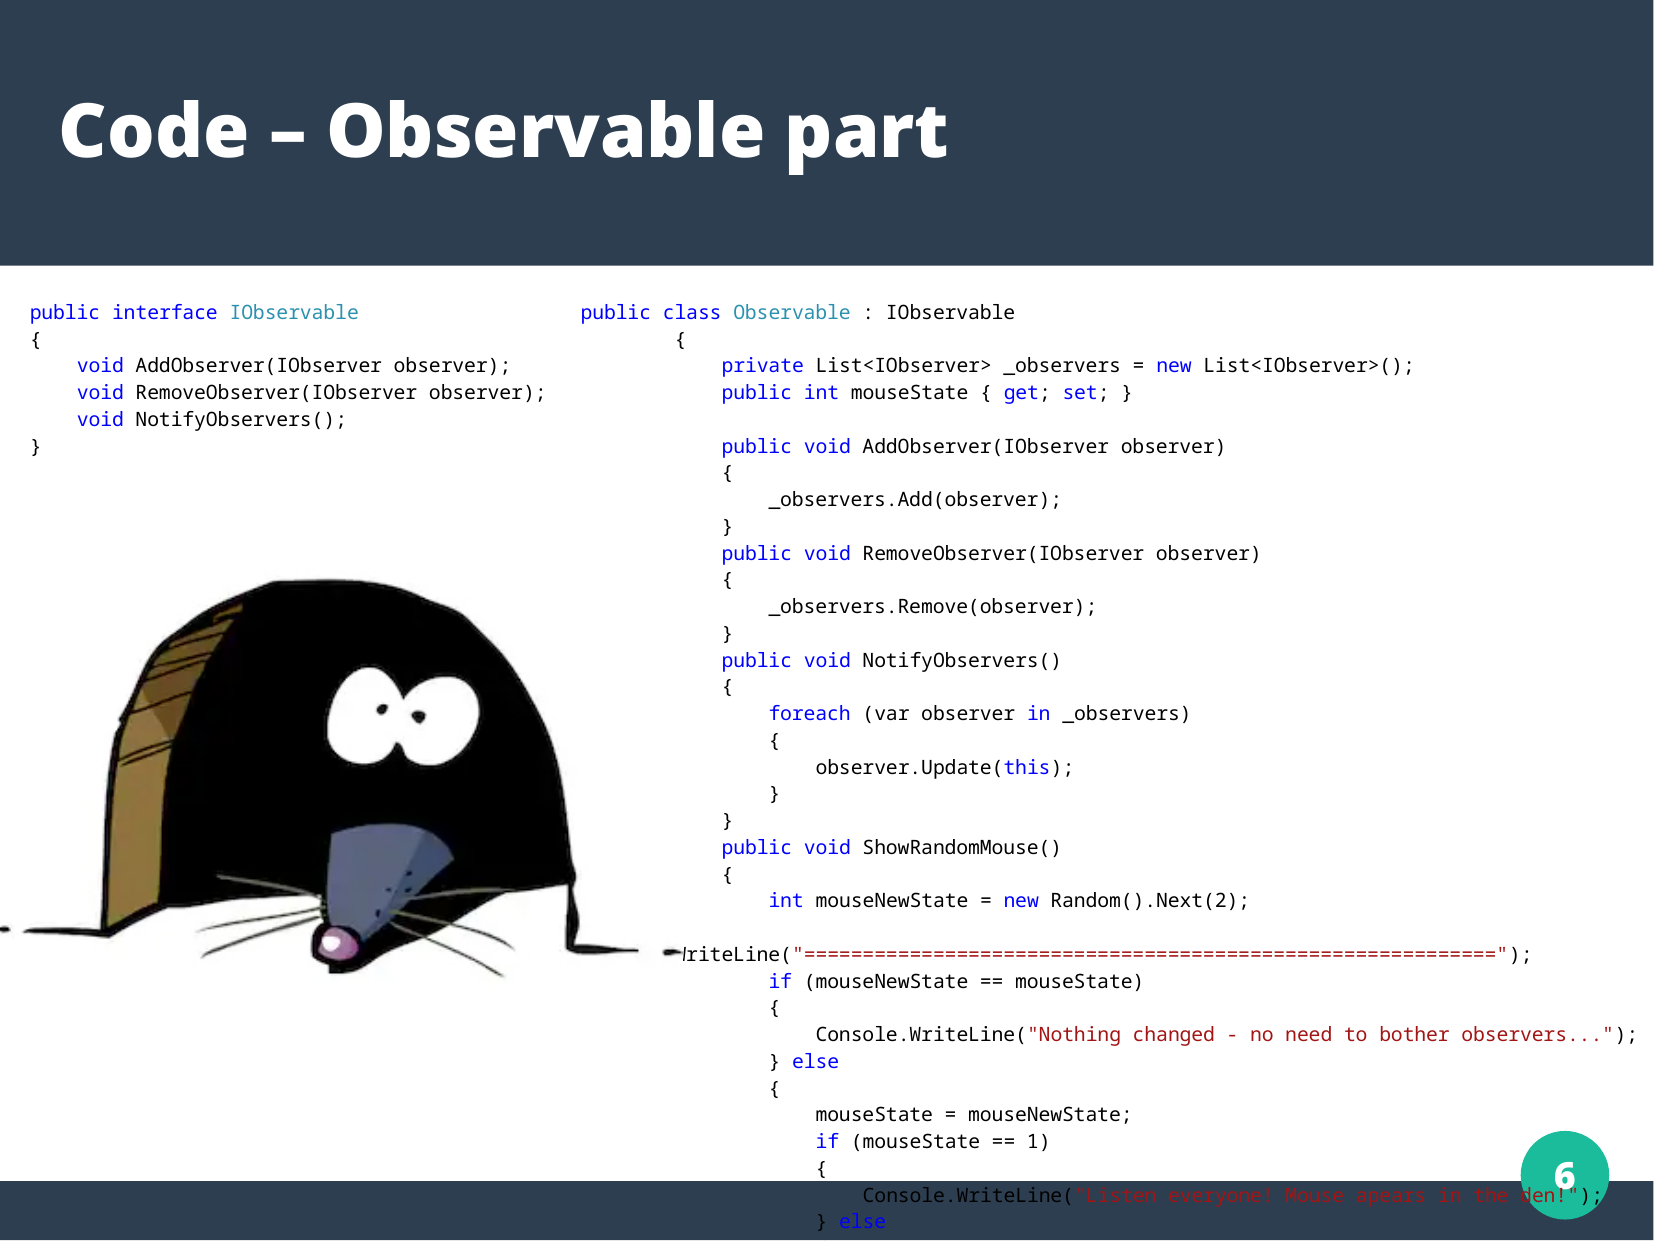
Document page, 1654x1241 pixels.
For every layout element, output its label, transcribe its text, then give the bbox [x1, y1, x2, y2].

title Code – Observable part [59, 49, 1595, 207]
text_box public interface IObservable { void AddObserver(IObserver observer); void RemoveObserver(IObserver observer); void NotifyObservers(); } [15, 290, 565, 425]
picture [0, 539, 683, 1055]
text_box public class Observable : IObservable { private List<IObserver> _observers = new List<IObserver>(); public int mouseState { get; set; } public void AddObserver(IObserver observer) { _observers.Add(observer); } public void RemoveObserver(IObserver observer) { _observers.Remove(observer); } public void NotifyObservers() { foreach (var observer in _observers) { observer.Update(this); } } public void ShowRandomMouse() { int mouseNewState = new Random().Next(2); Console.WriteLine("==========================================================="); if (mouseNewState == mouseState) { Console.WriteLine("Nothing changed - no need to bother observers..."); } else { mouseState = mouseNewState; if (mouseState == 1) { Console.WriteLine("Listen everyone! Mouse apears in the den!"); } else { Console.WriteLine("Listen everyone! There is NO mouse in the den!"); } NotifyObservers(); } } } [565, 290, 1654, 1216]
